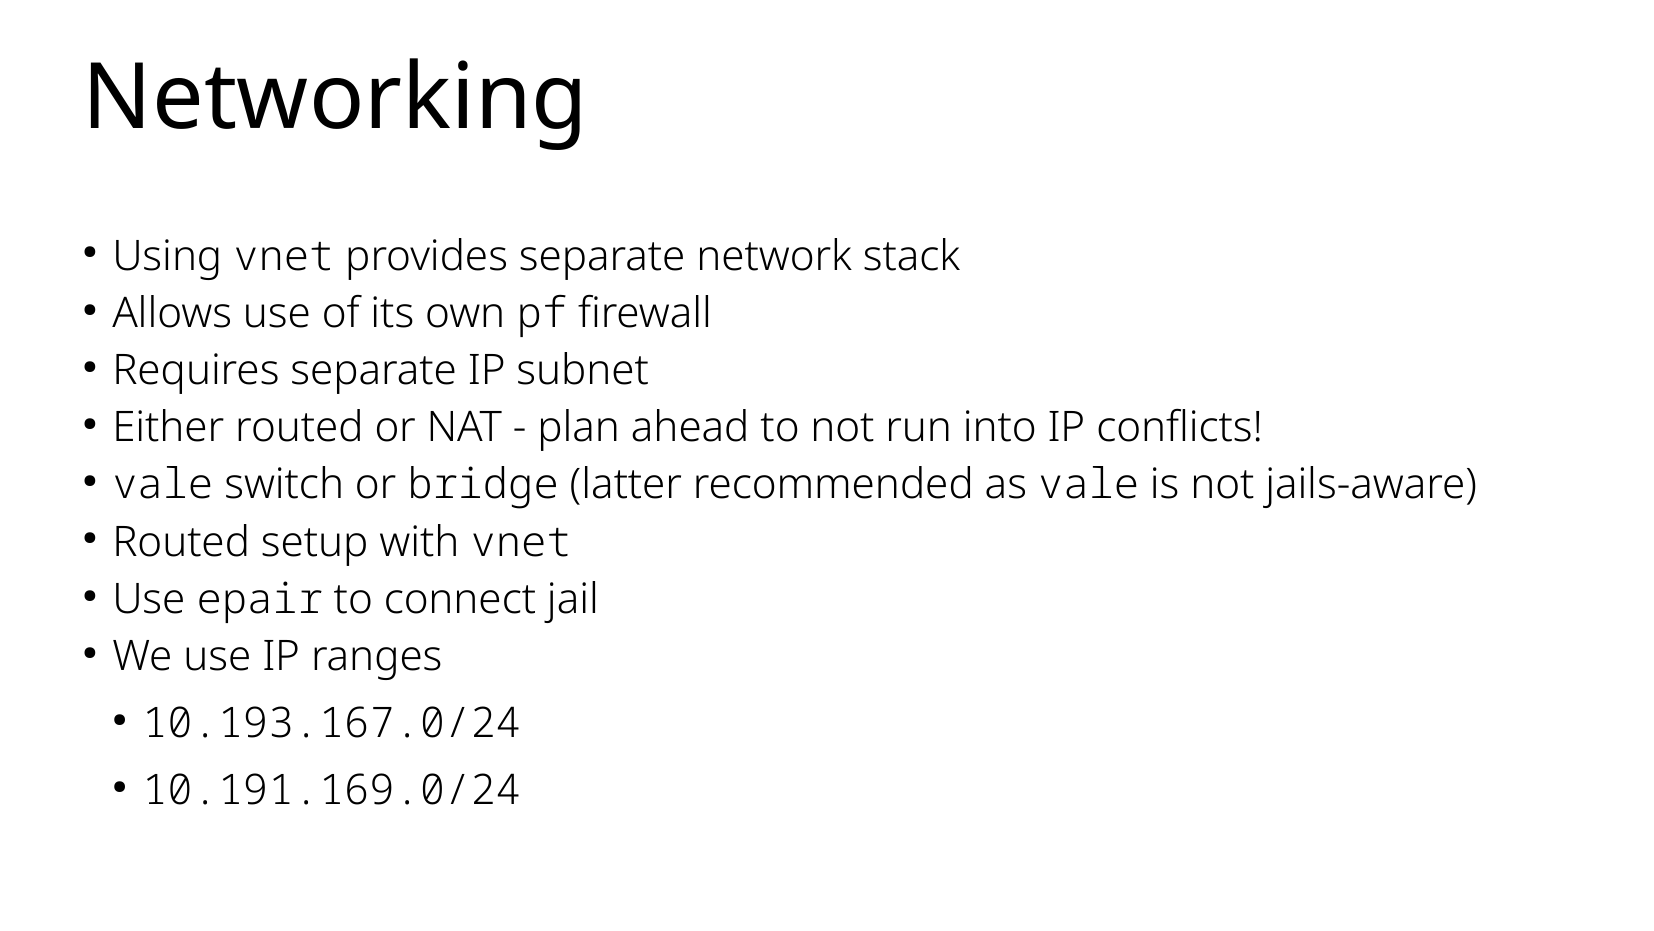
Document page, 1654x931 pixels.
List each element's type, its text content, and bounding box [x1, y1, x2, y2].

title Networking [82, 37, 1571, 150]
list Using vnet provides separate network stack Allows use of its own pf firewall Requires separate IP subnet Either routed or NAT - plan ahead to not run into IP conflicts! vale switch or bridge (latter recommended as vale is not jails-aware) Routed setup with vnet Use epair to connect jail We use IP ranges 10.193.167.0/24 10.191.169.0/24 [82, 224, 1571, 825]
